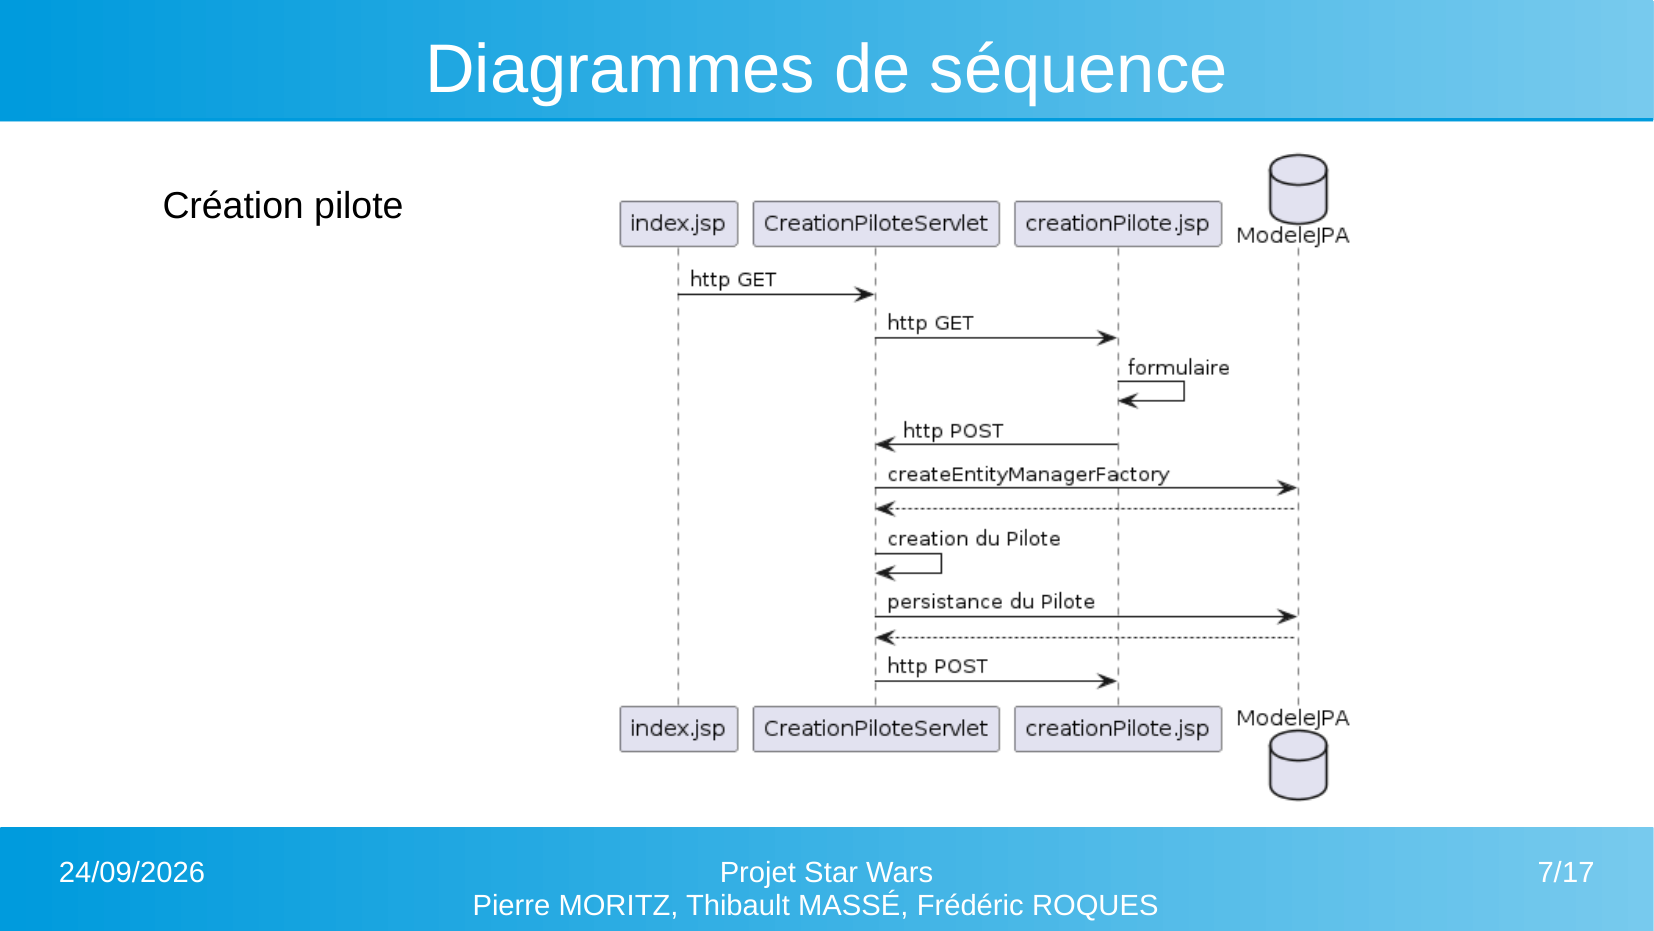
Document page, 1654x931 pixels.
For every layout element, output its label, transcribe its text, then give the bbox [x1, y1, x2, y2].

title Diagrammes de séquence [59, 29, 1595, 108]
text_box Création pilote [147, 177, 827, 234]
picture [612, 147, 1359, 823]
